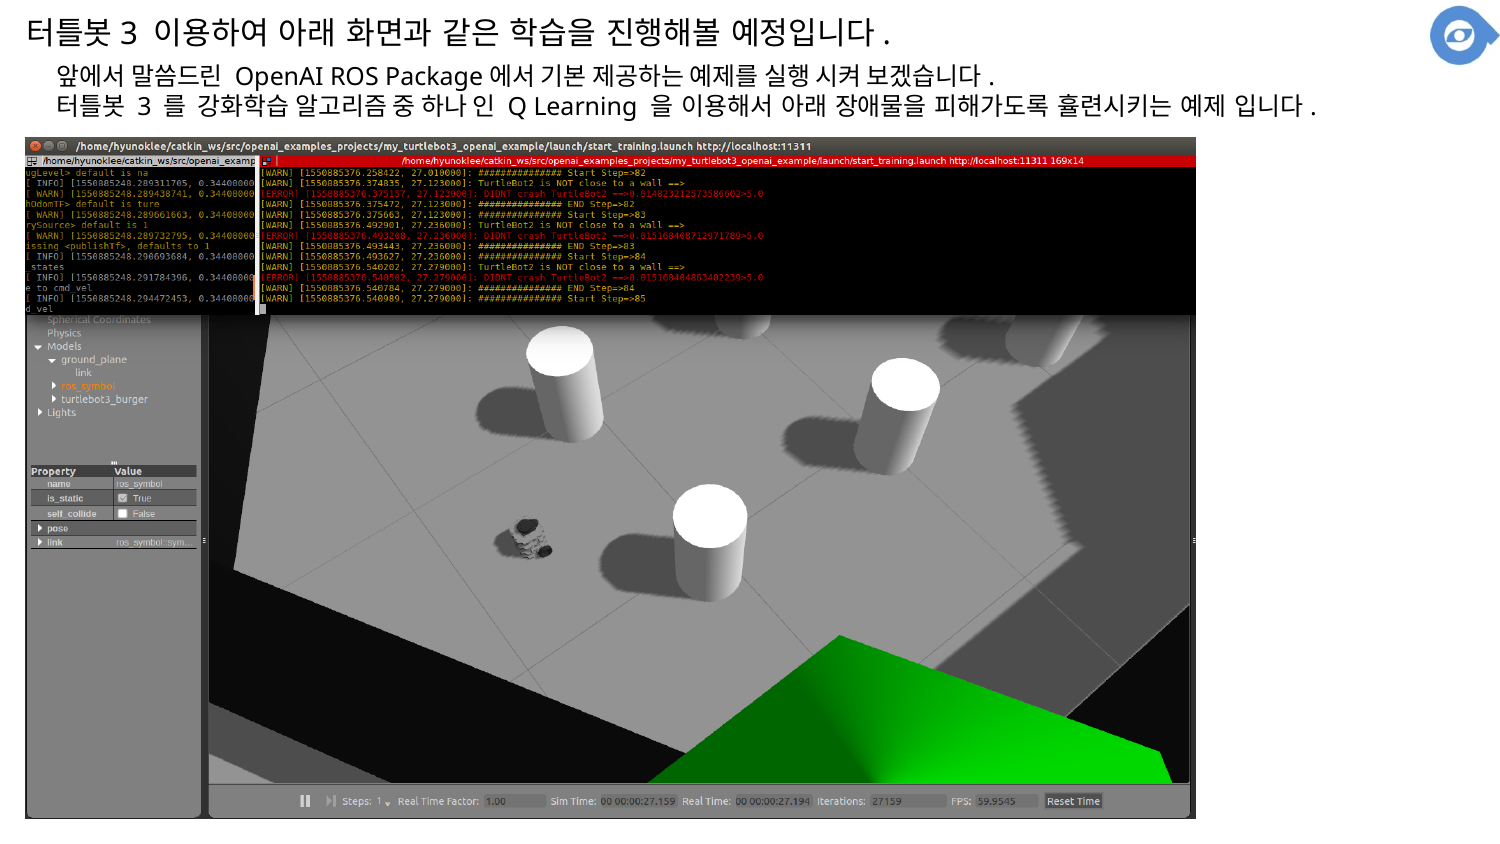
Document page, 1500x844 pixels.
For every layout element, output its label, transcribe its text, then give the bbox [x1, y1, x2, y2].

text_box 터틀봇3 이용하여 아래 화면과 같은 학습을 진행해볼 예정입니다. [11, 5, 1006, 58]
picture [1430, 0, 1500, 70]
picture [25, 137, 1196, 819]
text_box 앞에서 말씀드린 OpenAI ROS Package에서 기본 제공하는 예제를 실행 시켜 보겠습니다. 터틀봇 3 를 강화학습 알고리즘 중 하나 인 Q Learning 을 이용해서 아래 장애물을 피해가도록 휼련시키는 예제 입니다. [41, 53, 1426, 128]
